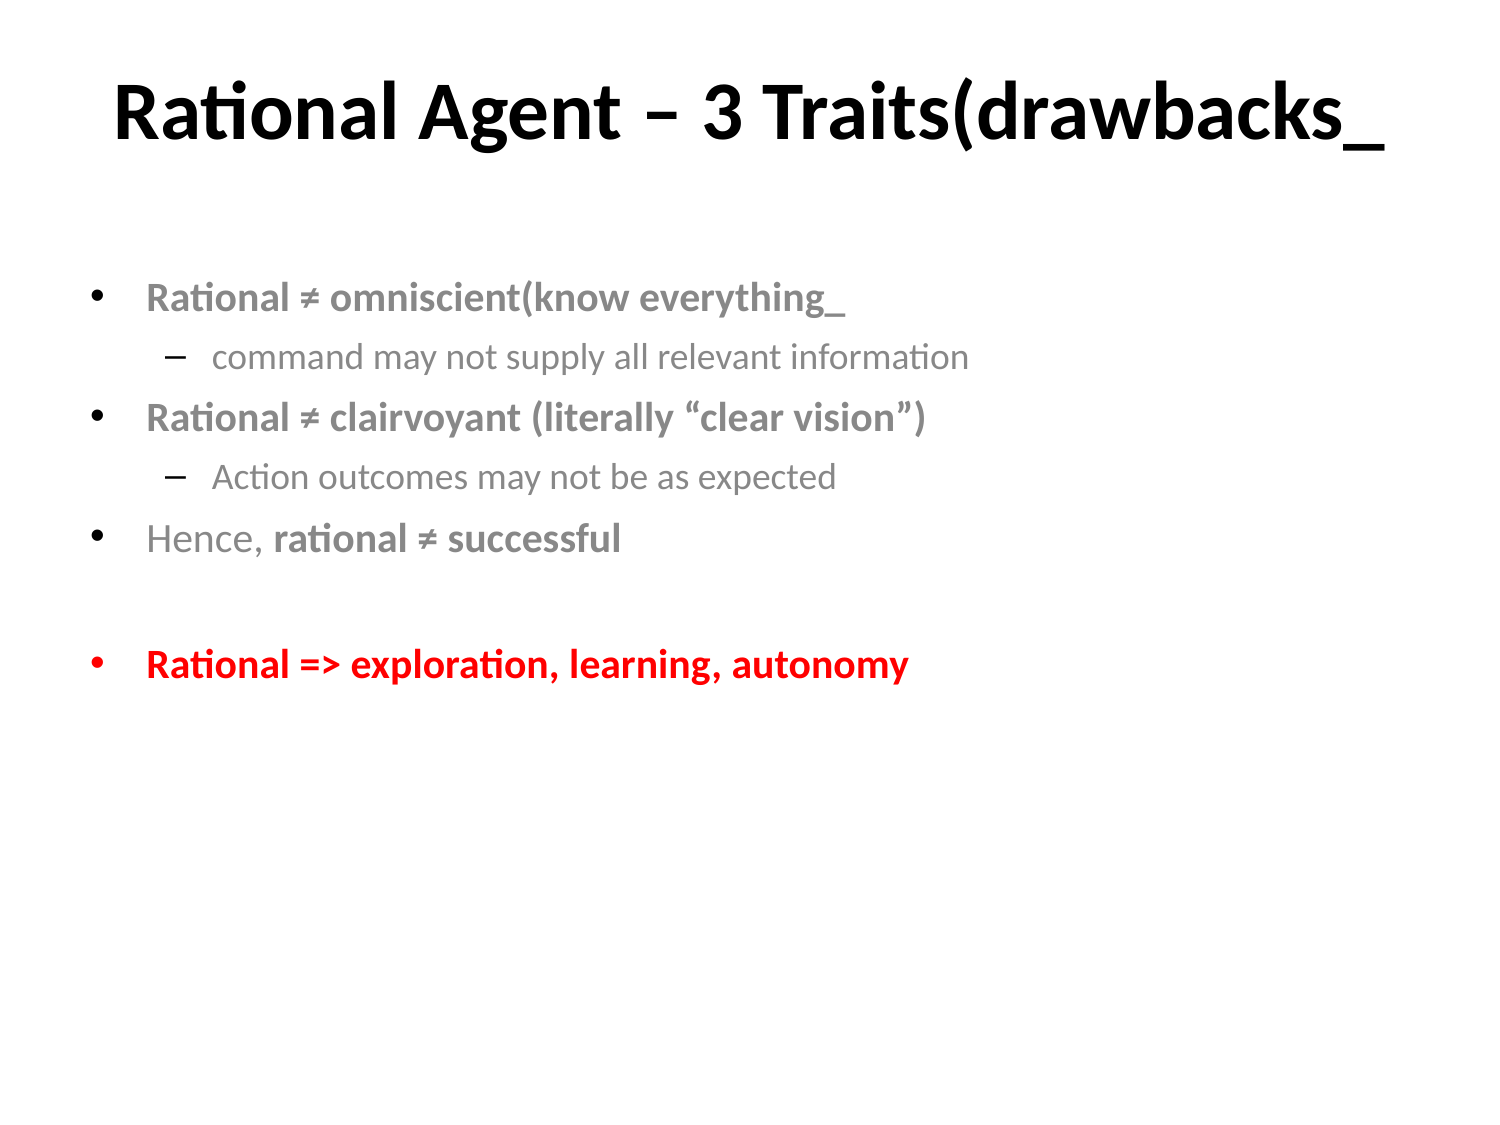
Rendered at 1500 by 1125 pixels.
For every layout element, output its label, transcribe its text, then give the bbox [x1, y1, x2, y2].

title Rational Agent – 3 Traits(drawbacks_ [12, 12, 1488, 200]
list Rational ≠ omniscient(know everything_ command may not supply all relevant information Rational ≠ clairvoyant (literally “clear vision”) Action outcomes may not be as expected Hence, rational ≠ successful Rational => exploration, learning, autonomy [75, 262, 1463, 1038]
